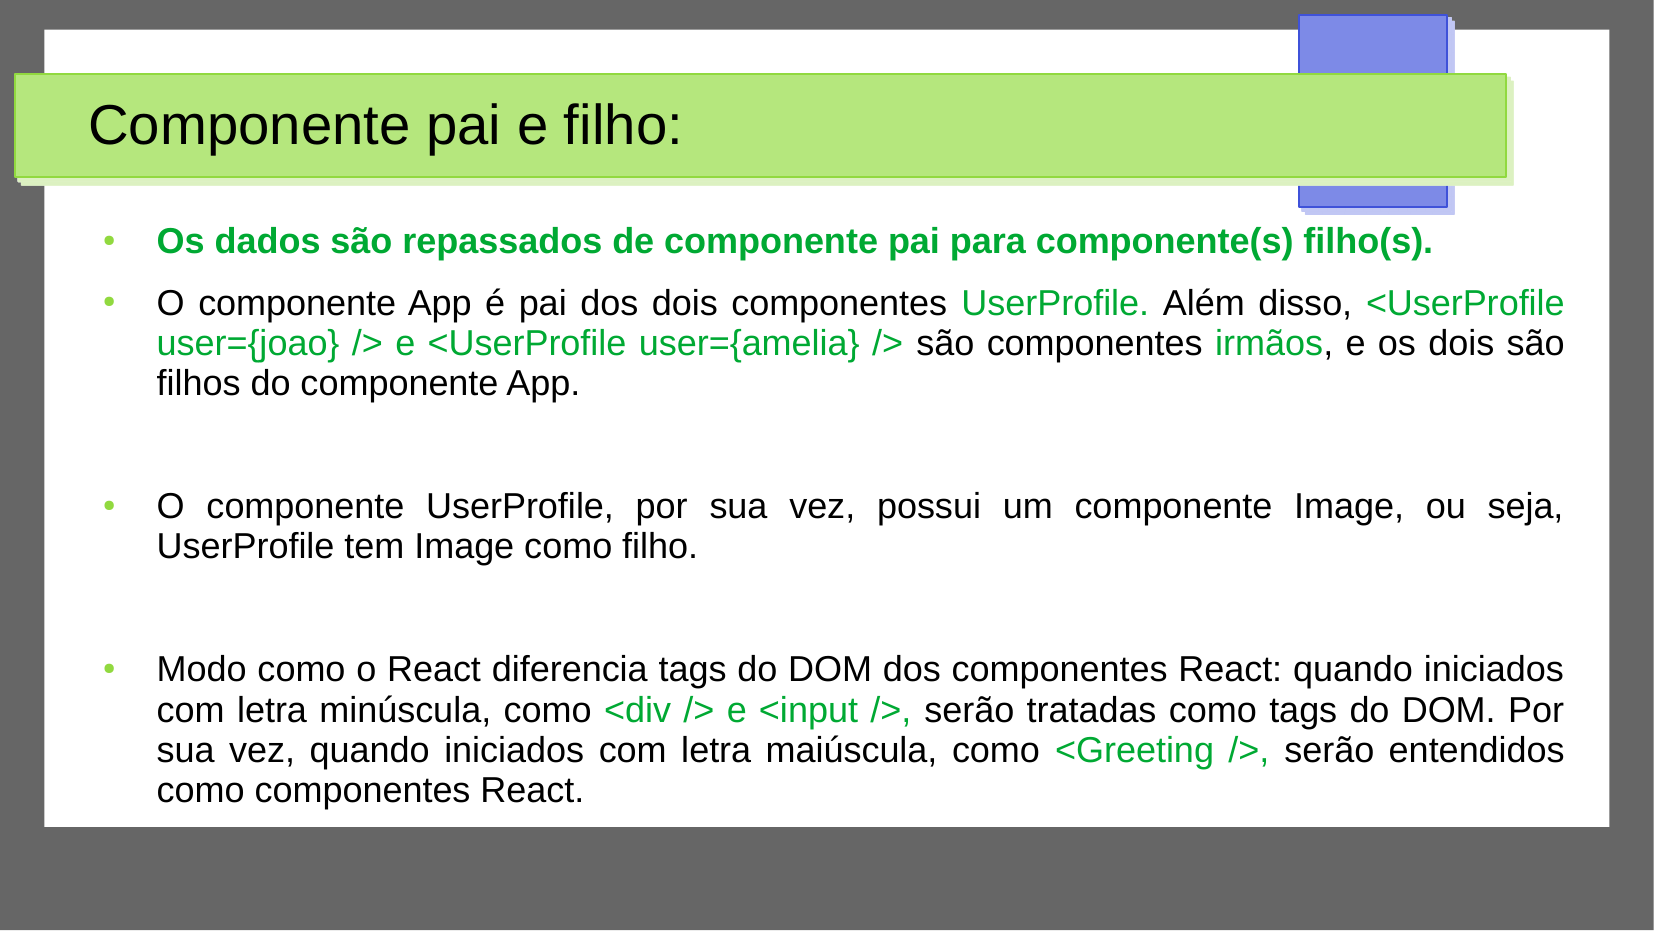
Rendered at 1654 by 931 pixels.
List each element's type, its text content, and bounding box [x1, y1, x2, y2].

title Componente pai e filho: [88, 73, 1506, 178]
list Os dados são repassados de componente pai para componente(s) filho(s). O componente App é pai dos dois componentes UserProfile. Além disso, <UserProfile user={joao} /> e <UserProfile user={amelia} /> são componentes irmãos, e os dois são filhos do componente App. O componente UserProfile, por sua vez, possui um componente Image, ou seja, UserProfile tem Image como filho. Modo como o React diferencia tags do DOM dos componentes React: quando iniciados com letra minúscula, como <div /> e <input />, serão tratadas como tags do DOM. Por sua vez, quando iniciados com letra maiúscula, como <Greeting />, serão entendidos como componentes React. [88, 221, 1565, 813]
